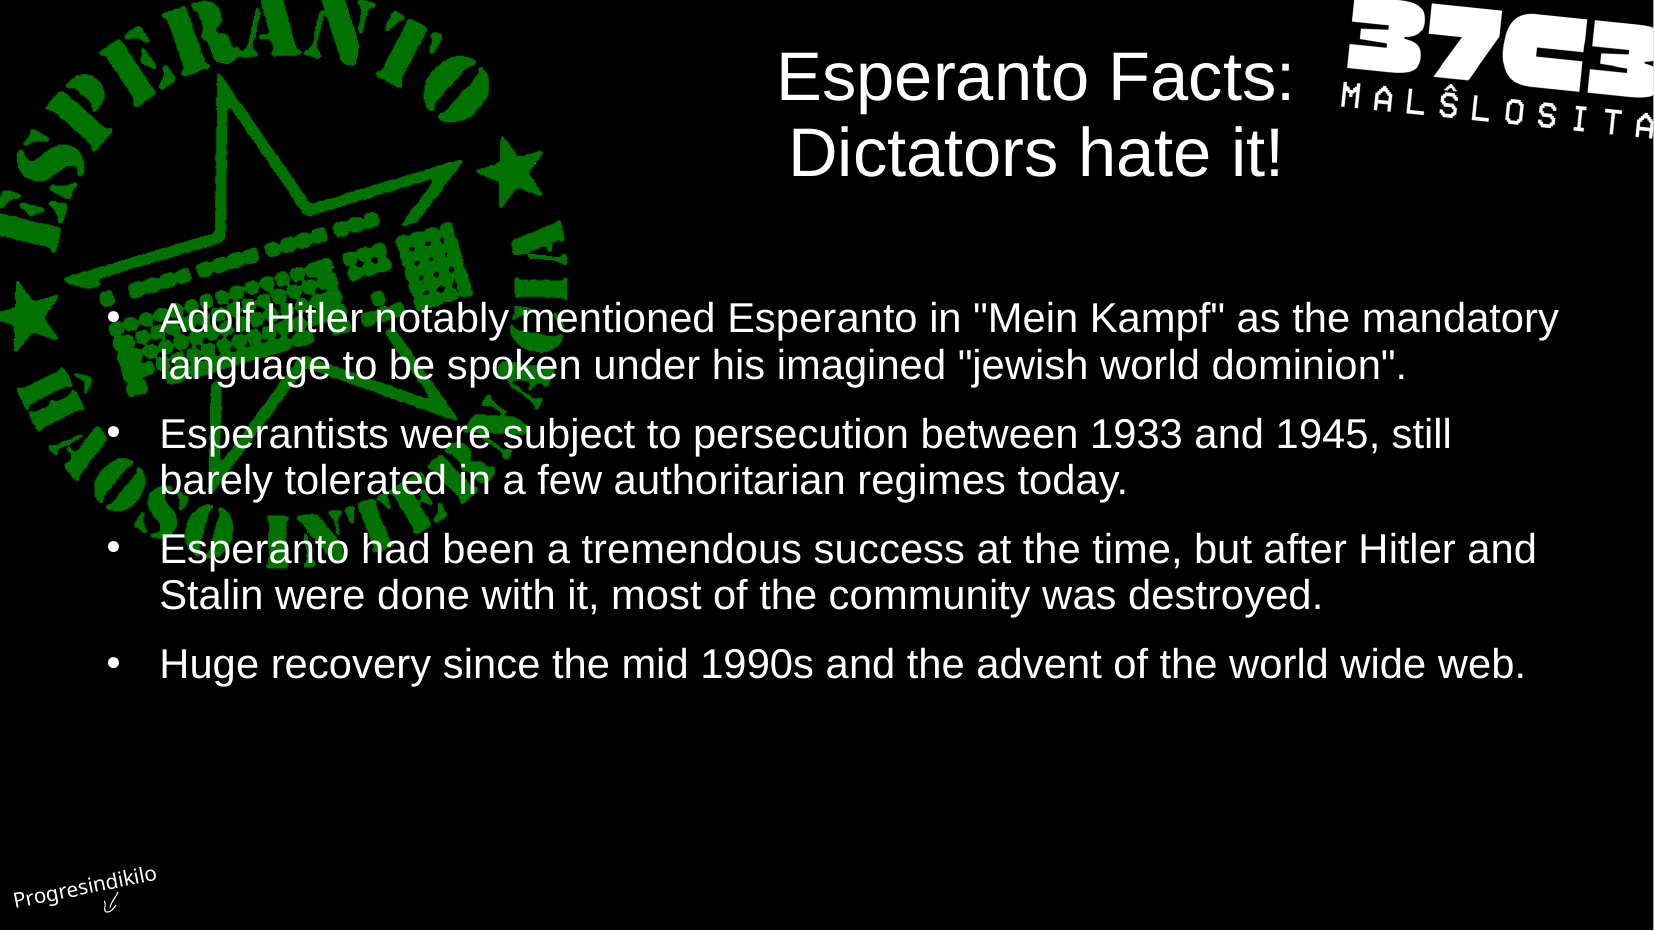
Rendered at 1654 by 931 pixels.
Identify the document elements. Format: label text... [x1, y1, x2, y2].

picture [1349, 0, 1654, 139]
picture [0, 0, 591, 591]
list Adolf Hitler notably mentioned Esperanto in "Mein Kampf" as the mandatory language to be spoken under his imagined "jewish world dominion". Esperantists were subject to persecution between 1933 and 1945, still barely tolerated in a few authoritarian regimes today. Esperanto had been a tremendous success at the time, but after Hitler and Stalin were done with it, most of the community was destroyed. Huge recovery since the mid 1990s and the advent of the world wide web. [88, 295, 1571, 886]
title Esperanto Facts: Dictators hate it! [501, 37, 1571, 193]
